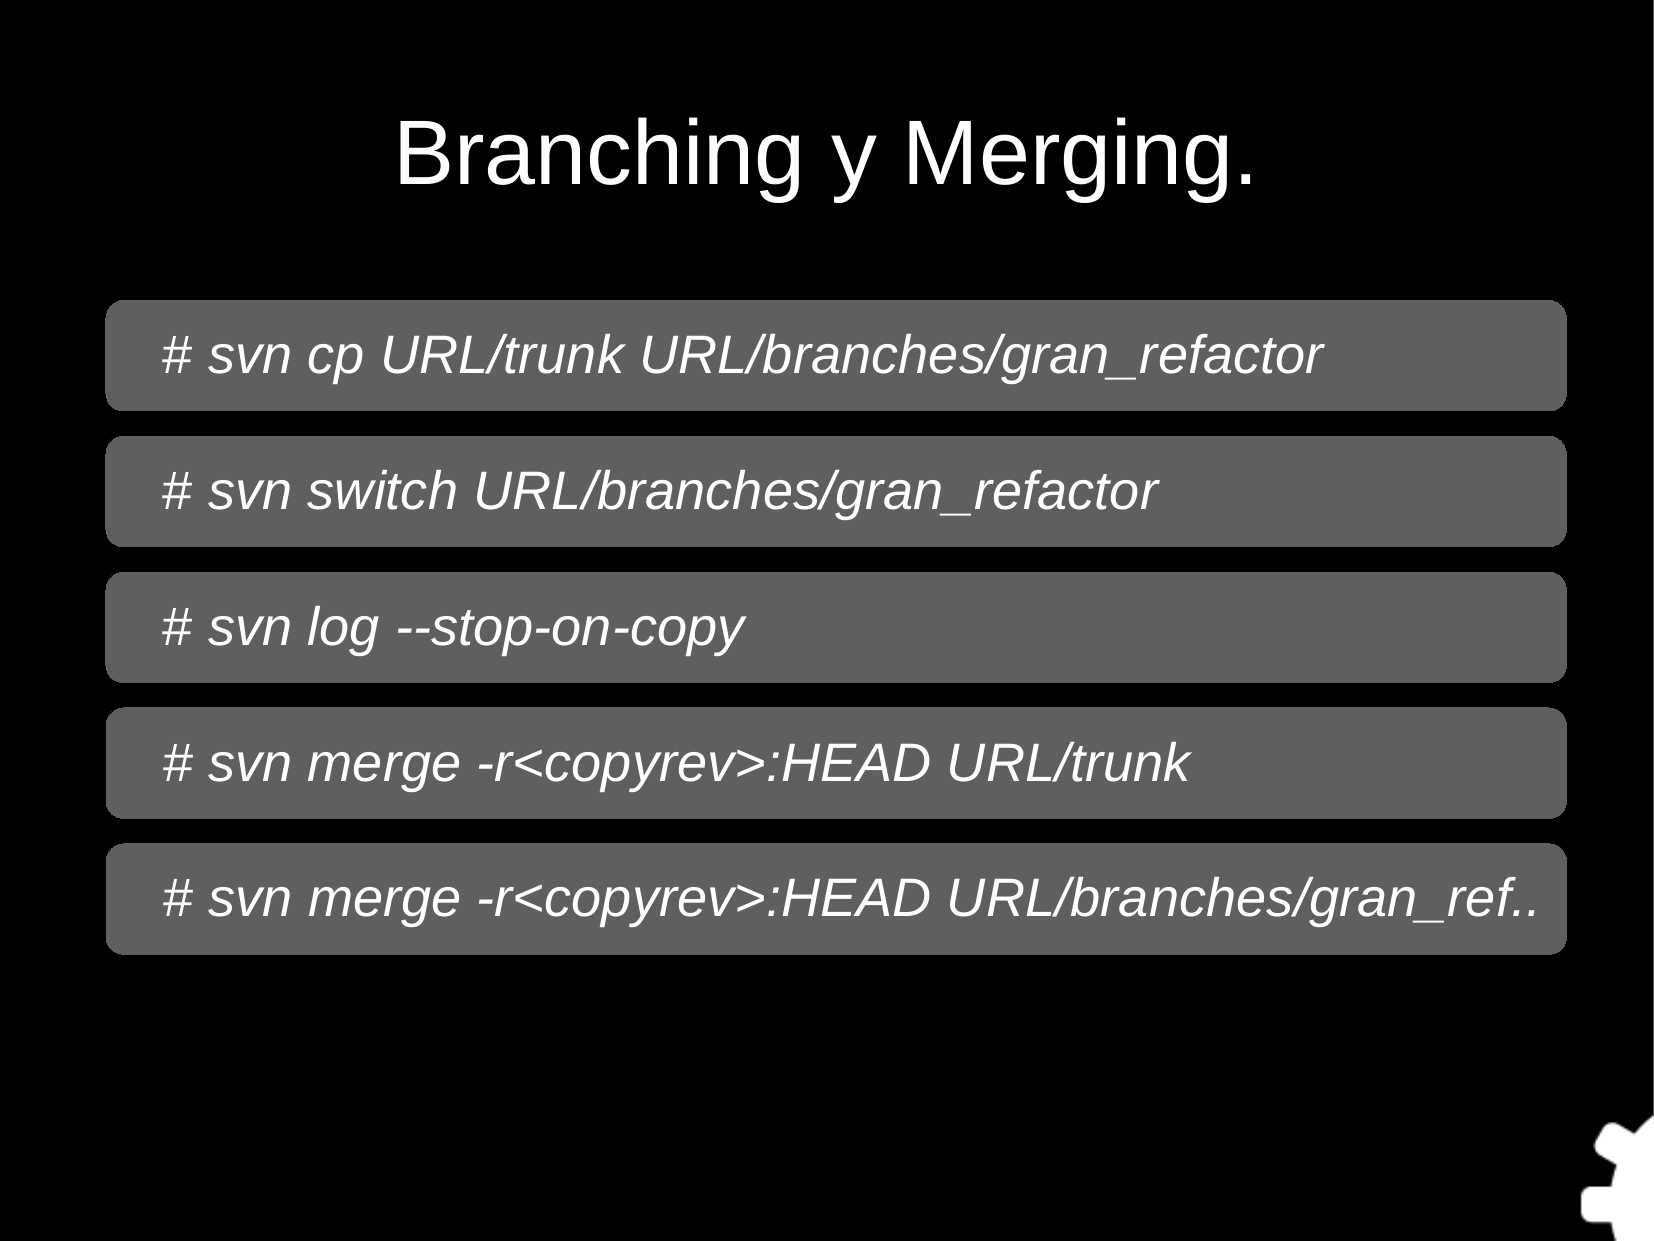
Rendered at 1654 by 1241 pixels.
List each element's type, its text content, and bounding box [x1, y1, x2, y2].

text_box [104, 299, 1568, 412]
text_box [104, 571, 1568, 684]
text_box # svn merge -r<copyrev>:HEAD URL/trunk [148, 724, 1530, 801]
title Branching y Merging. [82, 49, 1571, 257]
picture [0, 0, 1654, 1241]
text_box # svn merge -r<copyrev>:HEAD URL/branches/gran_ref.. [148, 860, 1576, 936]
text_box # svn log --stop-on-copy [148, 588, 1530, 665]
text_box # svn cp URL/trunk URL/branches/gran_refactor [148, 317, 1530, 393]
text_box [105, 706, 1568, 820]
text_box [105, 842, 1568, 956]
text_box # svn switch URL/branches/gran_refactor [148, 452, 1530, 529]
text_box [104, 435, 1568, 548]
